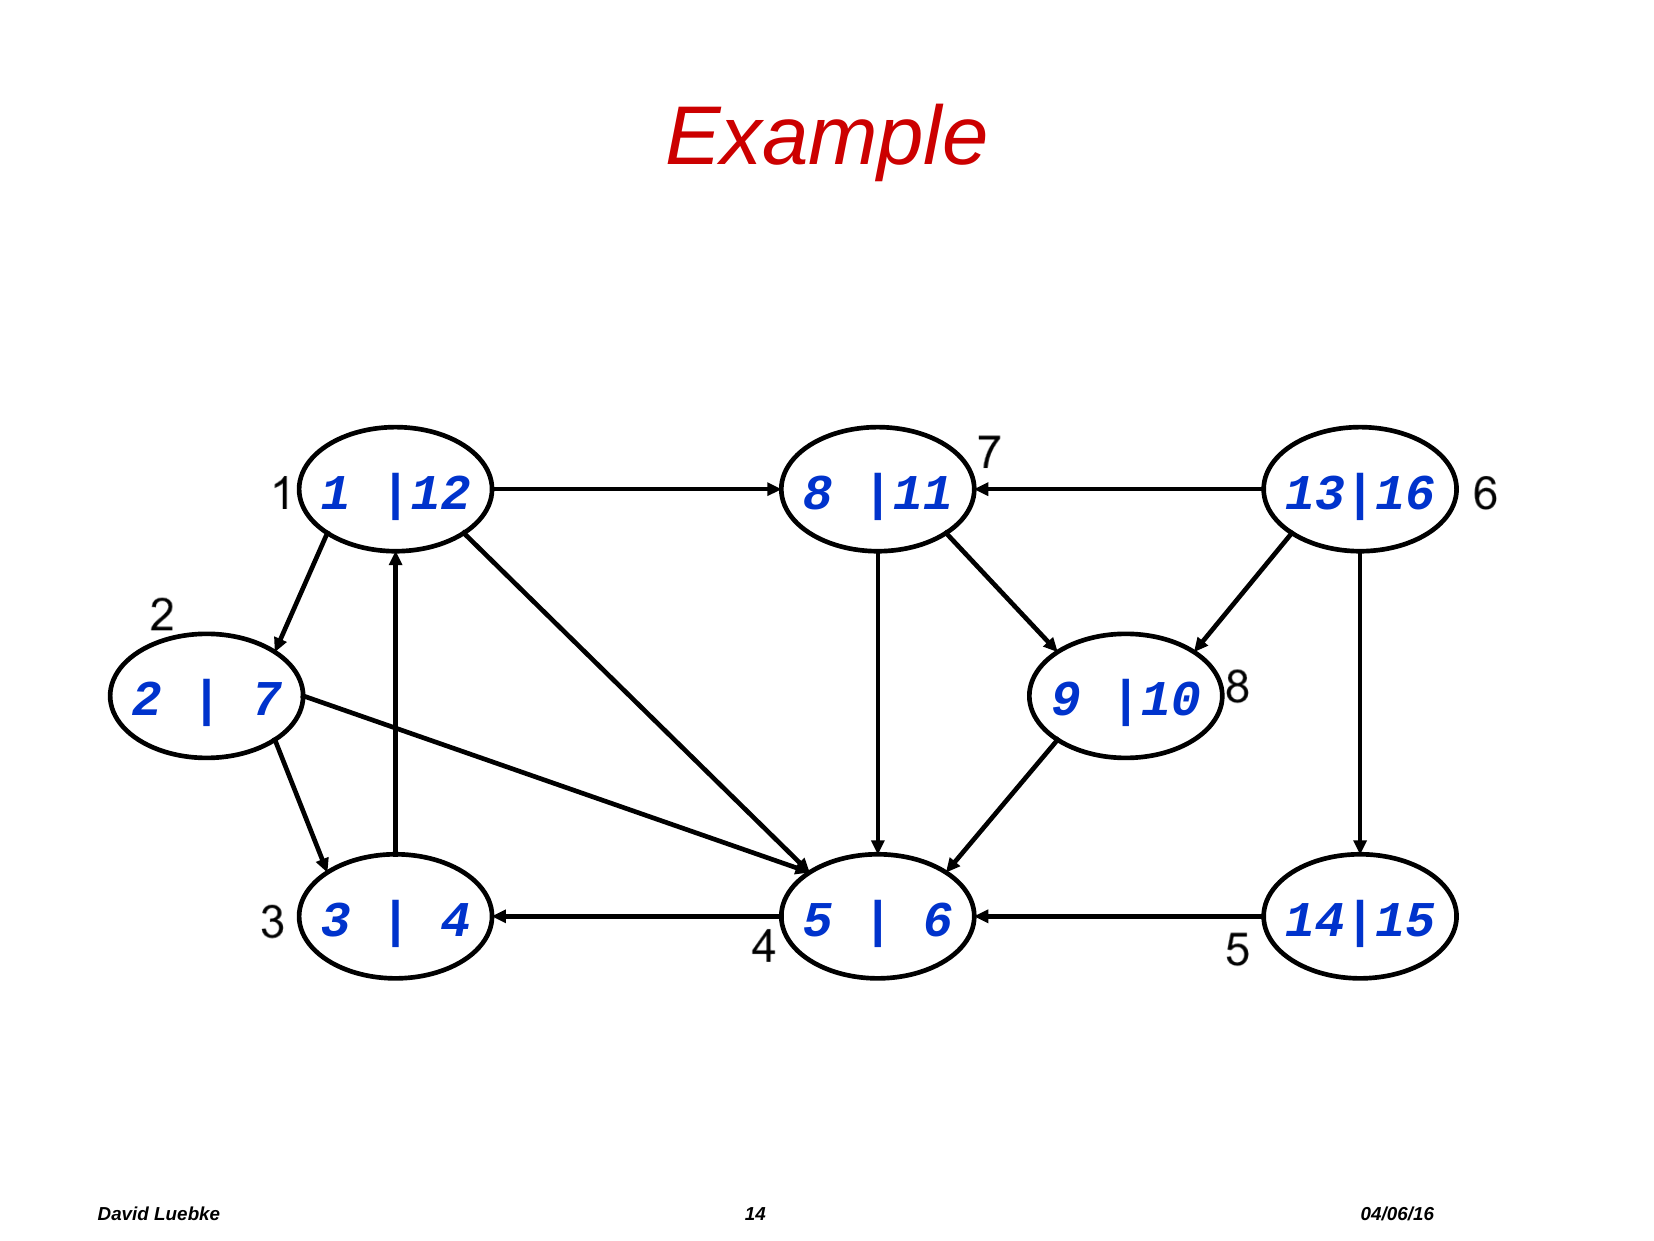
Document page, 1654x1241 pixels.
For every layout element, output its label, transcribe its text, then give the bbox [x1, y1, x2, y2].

text_box Example [82, 41, 1571, 221]
picture [133, 413, 1516, 983]
text_box 2 | 7 [110, 655, 133, 736]
text_box David Luebke <number> 04/06/16 [82, 1185, 1571, 1241]
